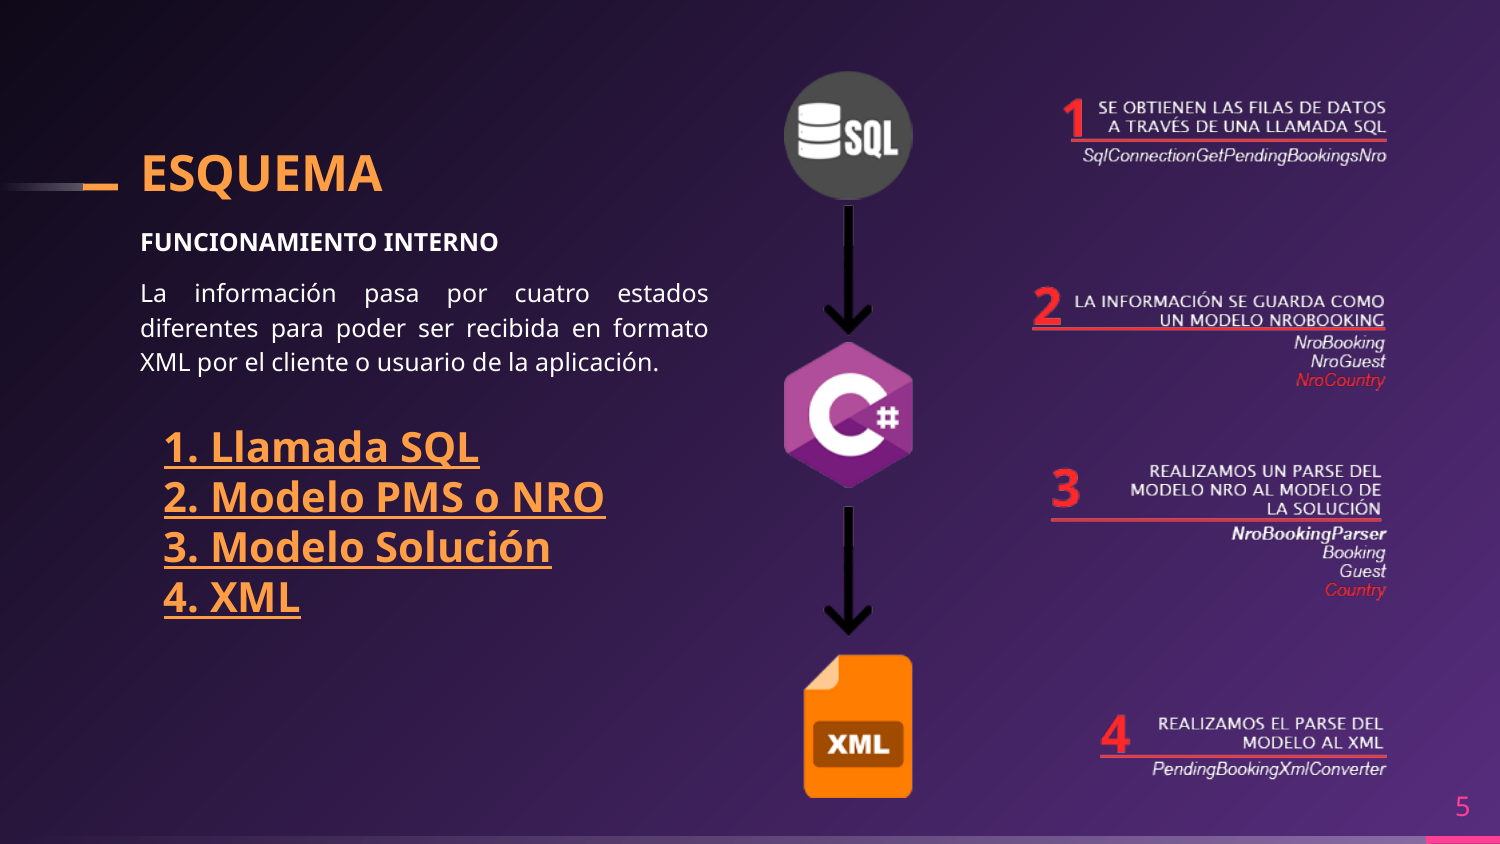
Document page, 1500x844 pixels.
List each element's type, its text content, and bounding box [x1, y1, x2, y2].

text_box FUNCIONAMIENTO INTERNO La información pasa por cuatro estados diferentes para poder ser recibida en formato XML por el cliente o usuario de la aplicación. [140, 222, 710, 566]
picture [784, 71, 1388, 798]
text_box 1. Llamada SQL 2. Modelo PMS o NRO 3. Modelo Solución 4. XML [148, 566, 710, 665]
slide_number <número> [1426, 779, 1500, 836]
title ESQUEMA [140, 137, 784, 202]
